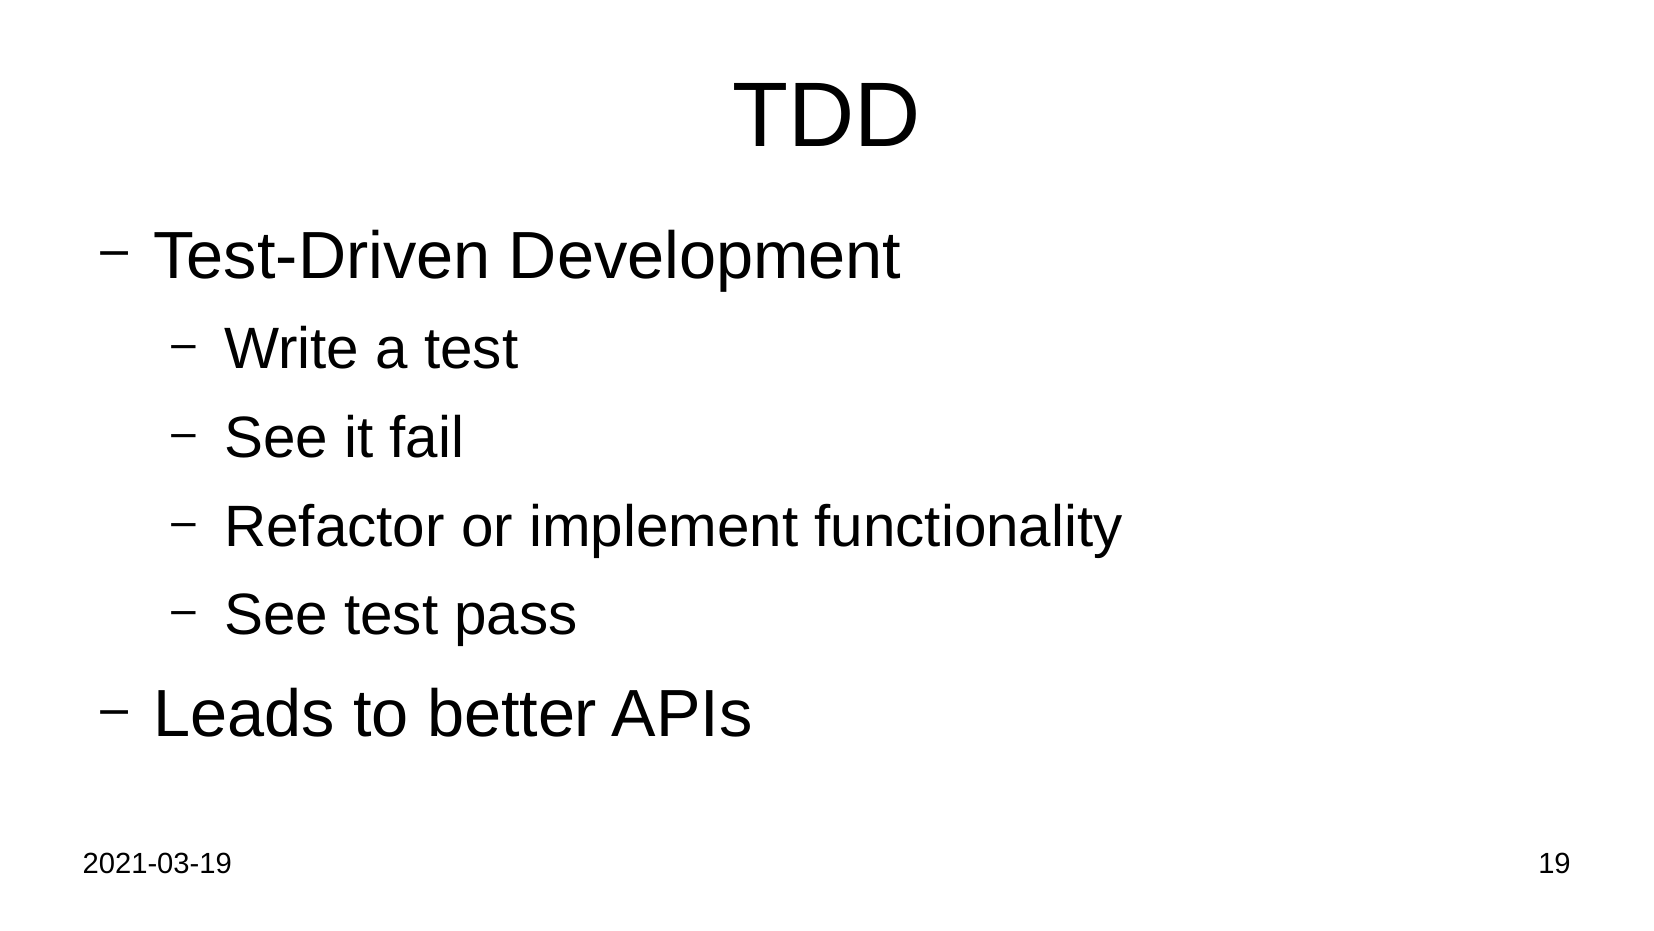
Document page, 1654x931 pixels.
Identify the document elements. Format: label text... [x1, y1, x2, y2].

list Test-Driven Development Write a test See it fail Refactor or implement functionality See test pass Leads to better APIs [82, 217, 1571, 758]
title TDD [82, 37, 1571, 193]
